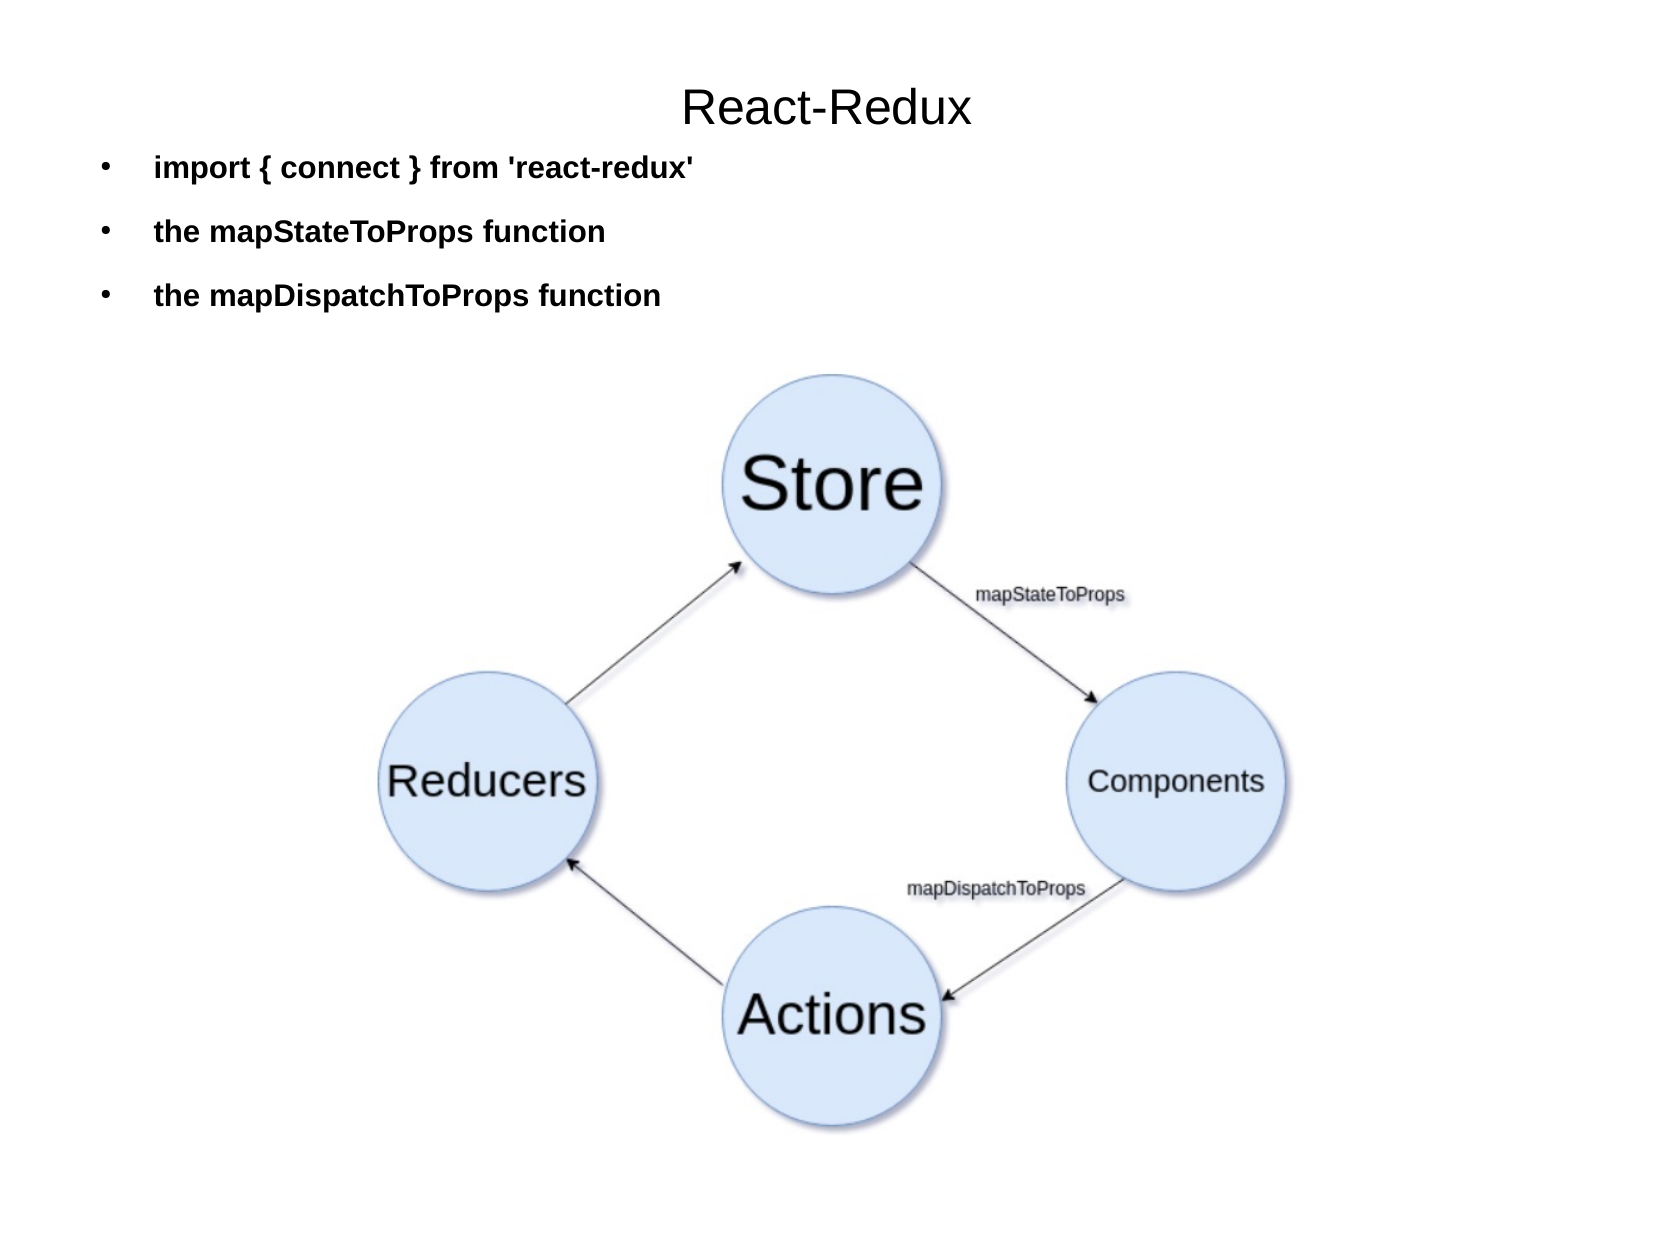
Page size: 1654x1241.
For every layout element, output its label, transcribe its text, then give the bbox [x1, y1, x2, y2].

list import { connect } from 'react-redux' the mapStateToProps function the mapDispatchToProps function [82, 150, 1571, 318]
title React-Redux [82, 49, 1571, 150]
picture [324, 353, 1330, 1141]
